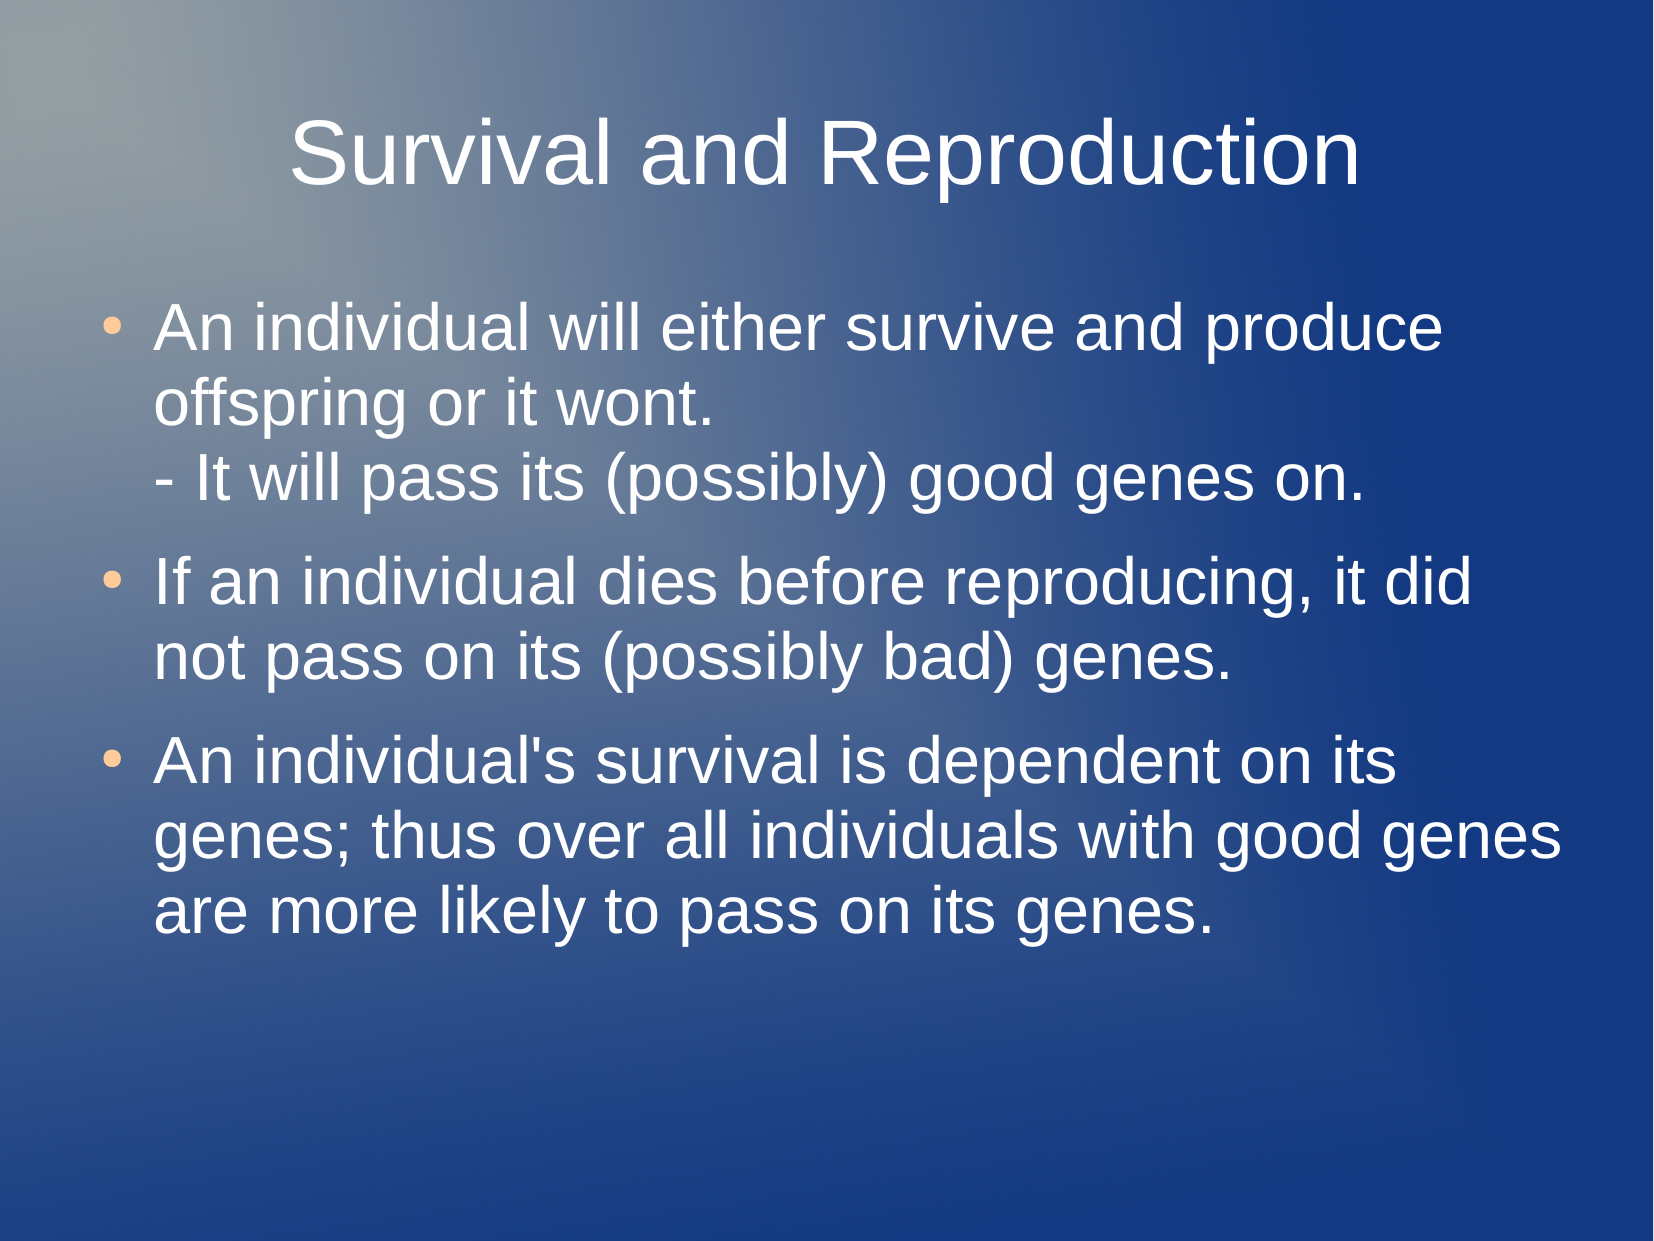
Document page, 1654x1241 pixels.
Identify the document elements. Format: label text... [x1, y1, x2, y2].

list An individual will either survive and produce offspring or it wont. - It will pass its (possibly) good genes on. If an individual dies before reproducing, it did not pass on its (possibly bad) genes. An individual's survival is dependent on its genes; thus over all individuals with good genes are more likely to pass on its genes. [82, 290, 1571, 1109]
picture [0, 0, 1654, 1241]
title Survival and Reproduction [82, 49, 1571, 257]
